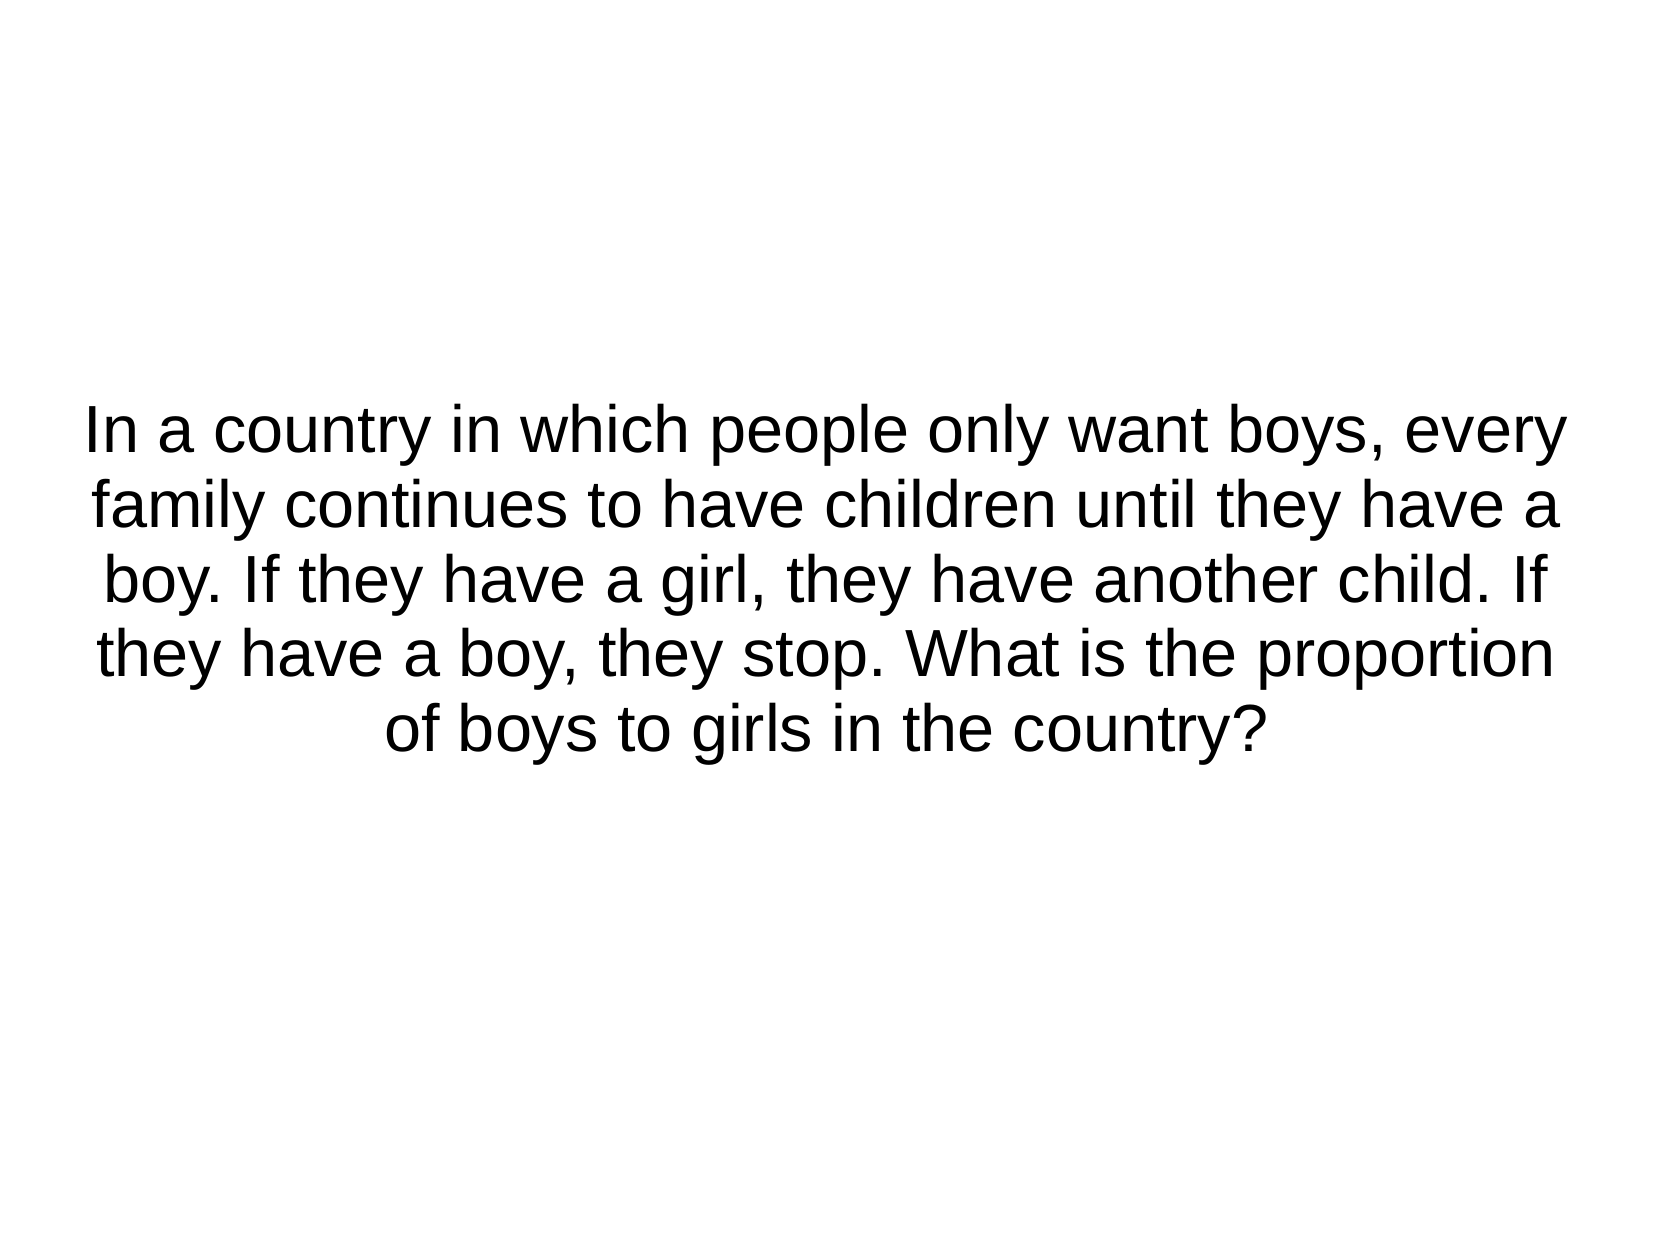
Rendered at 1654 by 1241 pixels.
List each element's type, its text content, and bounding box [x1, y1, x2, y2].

subtitle In a country in which people only want boys, every family continues to have children until they have a boy. If they have a girl, they have another child. If they have a boy, they stop. What is the proportion of boys to girls in the country? [82, 56, 1571, 1102]
